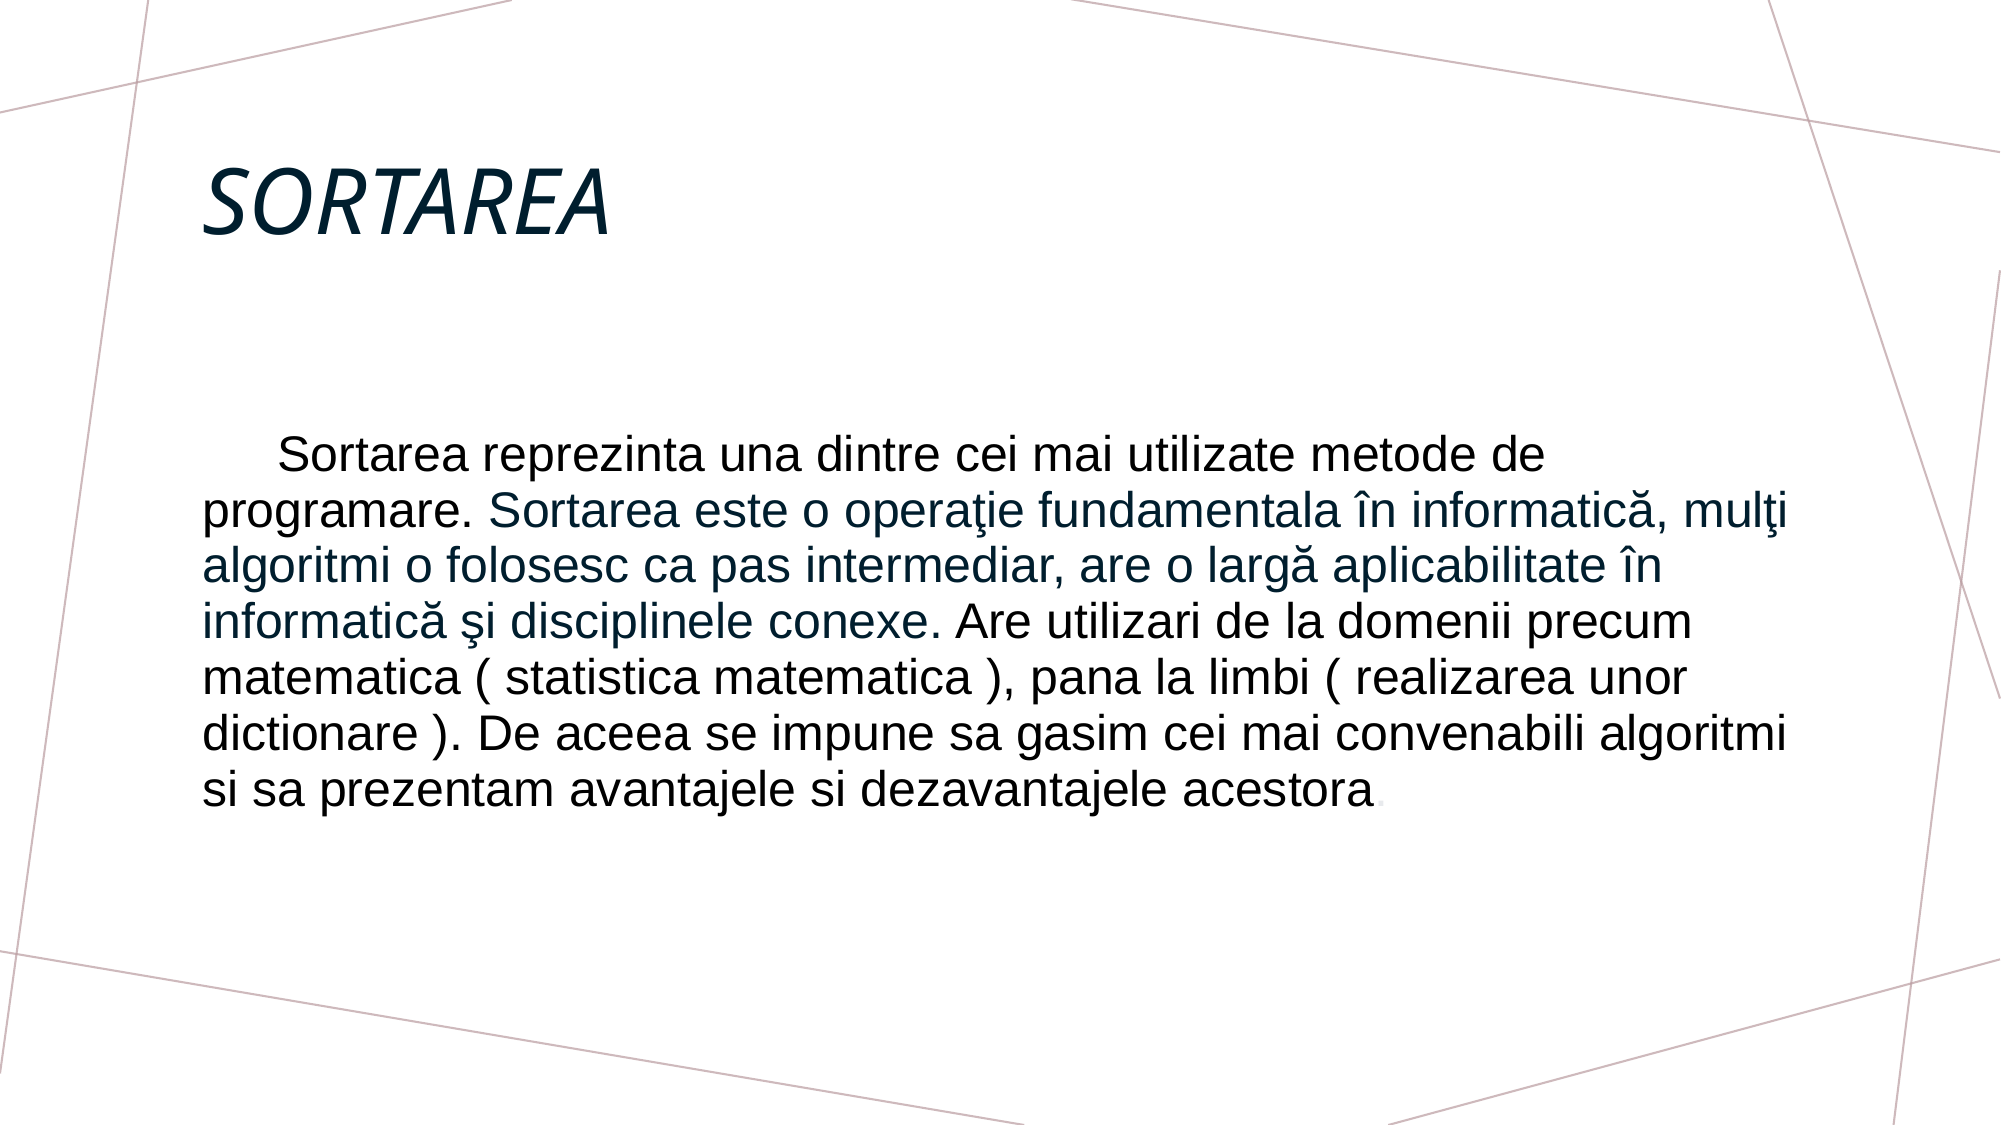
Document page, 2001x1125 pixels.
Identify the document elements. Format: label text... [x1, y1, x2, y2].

list Sortarea reprezinta una dintre cei mai utilizate metode de programare. Sortarea este o operaţie fundamentala în informatică, mulţi algoritmi o folosesc ca pas intermediar, are o largă aplicabilitate în informatică şi disciplinele conexe. Are utilizari de la domenii precum matematica ( statistica matematica ), pana la limbi ( realizarea unor dictionare ). De aceea se impune sa gasim cei mai convenabili algoritmi si sa prezentam avantajele si dezavantajele acestora. [187, 329, 1813, 990]
title Sortarea [187, 87, 1813, 315]
